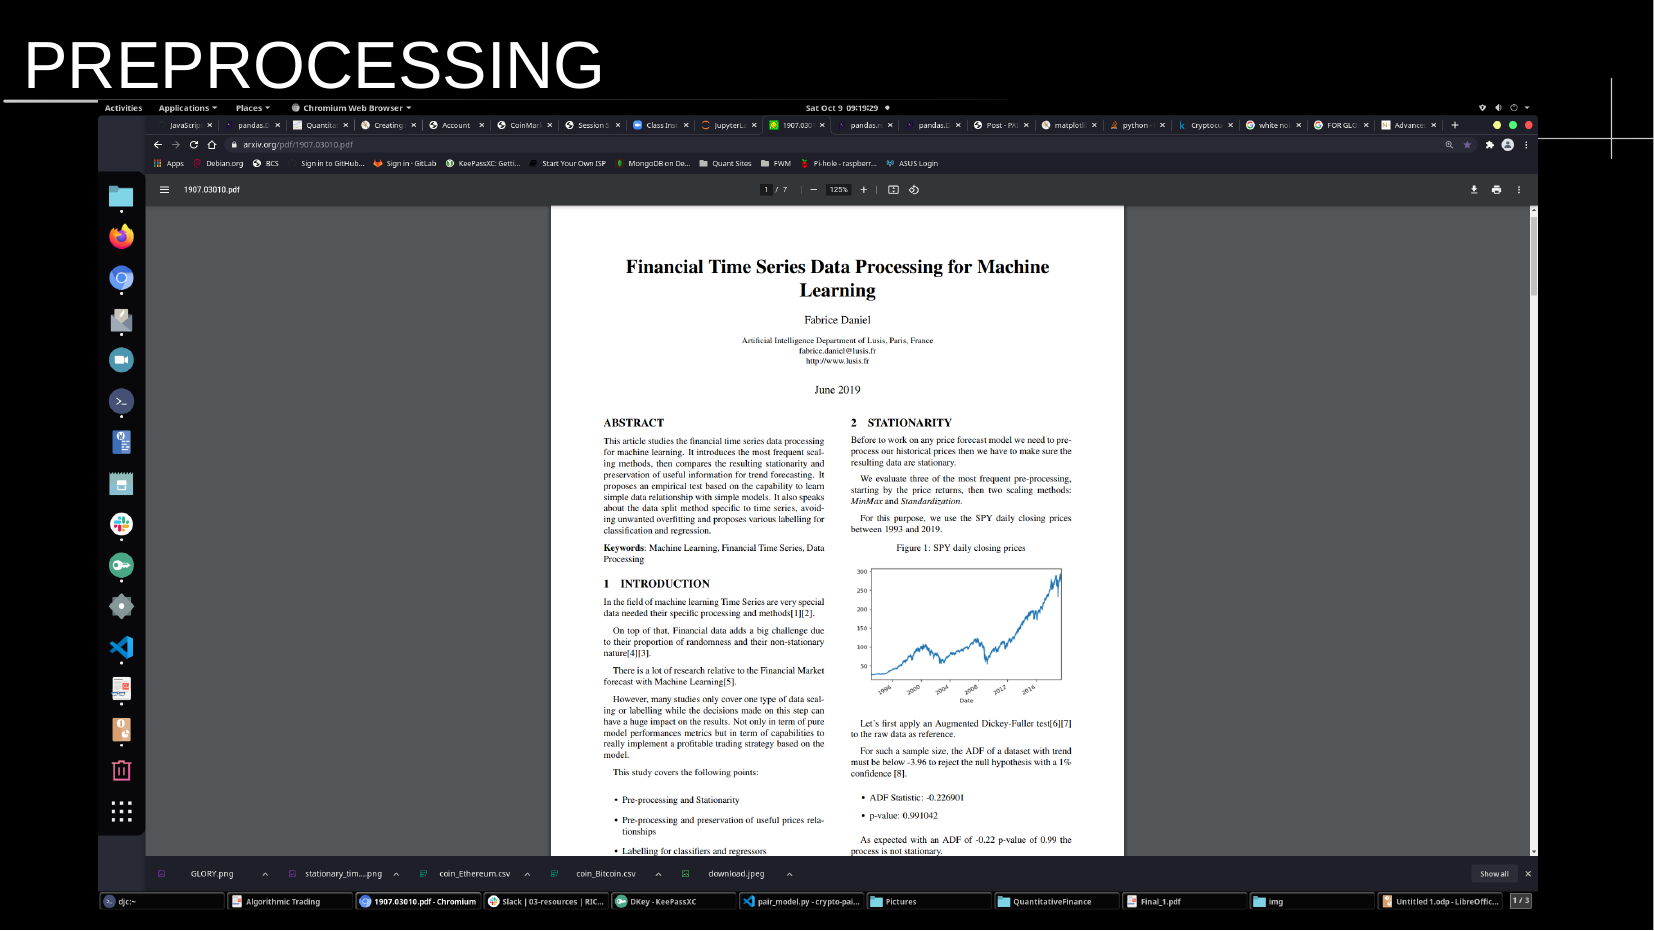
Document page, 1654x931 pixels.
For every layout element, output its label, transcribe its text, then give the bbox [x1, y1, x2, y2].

picture [98, 100, 1538, 910]
title PREPROCESSING [23, 11, 1589, 119]
